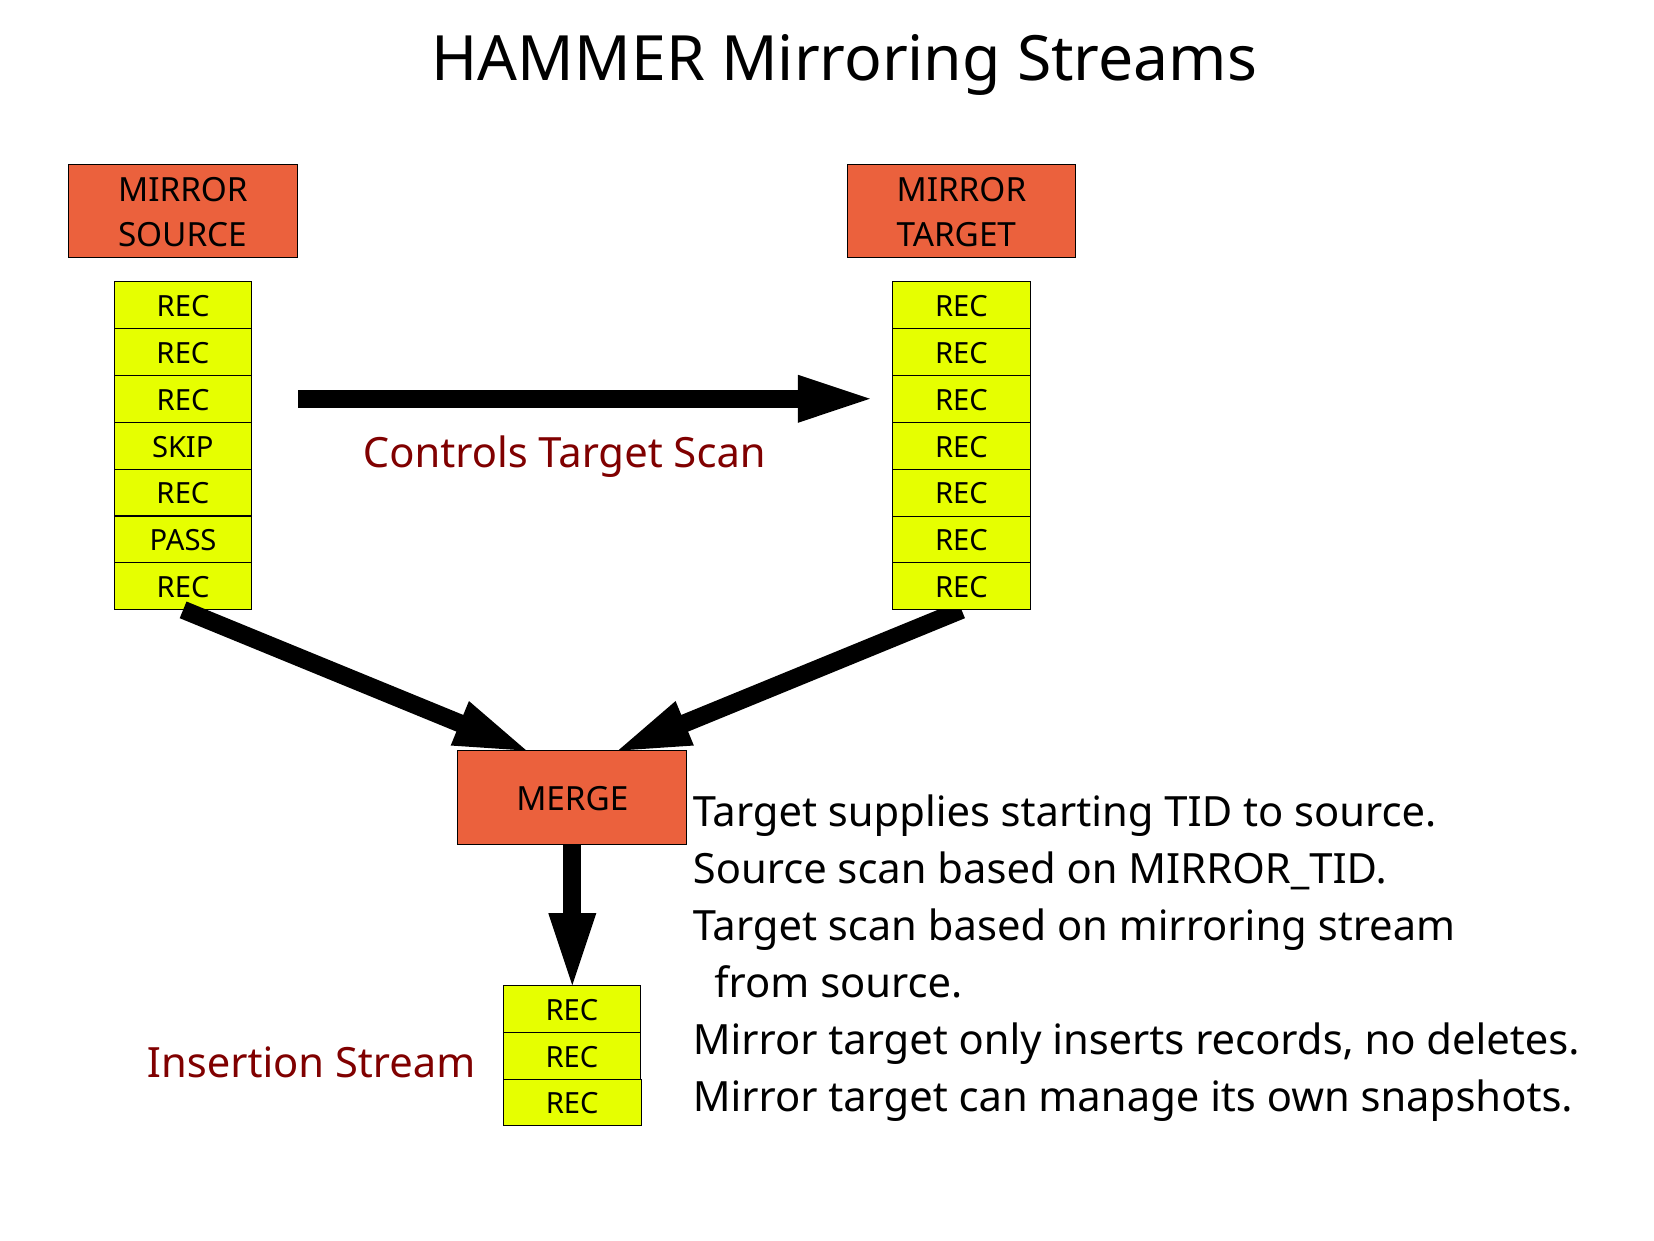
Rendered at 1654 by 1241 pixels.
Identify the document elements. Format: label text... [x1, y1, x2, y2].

text_box REC [892, 328, 1031, 375]
text_box SKIP [114, 422, 252, 469]
text_box MIRROR TARGET [847, 164, 1076, 258]
text_box REC [503, 1079, 642, 1126]
text_box Controls Target Scan [332, 412, 797, 490]
text_box Target supplies starting TID to source. Source scan based on MIRROR_TID. Target scan based on mirroring stream from source. Mirror target only inserts records, no deletes. Mirror target can manage its own snapshots. [678, 774, 1654, 1140]
text_box REC [503, 1032, 641, 1079]
text_box MIRROR SOURCE [68, 164, 298, 258]
text_box REC [114, 562, 252, 610]
text_box REC [114, 328, 252, 375]
text_box REC [892, 562, 1031, 610]
text_box MERGE [457, 750, 687, 845]
text_box REC [114, 469, 252, 516]
text_box REC [892, 422, 1031, 469]
text_box REC [892, 516, 1031, 562]
text_box REC [114, 375, 252, 422]
text_box REC [892, 375, 1031, 422]
text_box PASS [114, 516, 252, 562]
text_box HAMMER Mirroring Streams [114, 9, 1575, 104]
text_box REC [892, 281, 1031, 328]
text_box REC [503, 985, 641, 1032]
text_box Insertion Stream [123, 1022, 499, 1100]
text_box REC [114, 281, 252, 328]
text_box REC [892, 469, 1031, 516]
